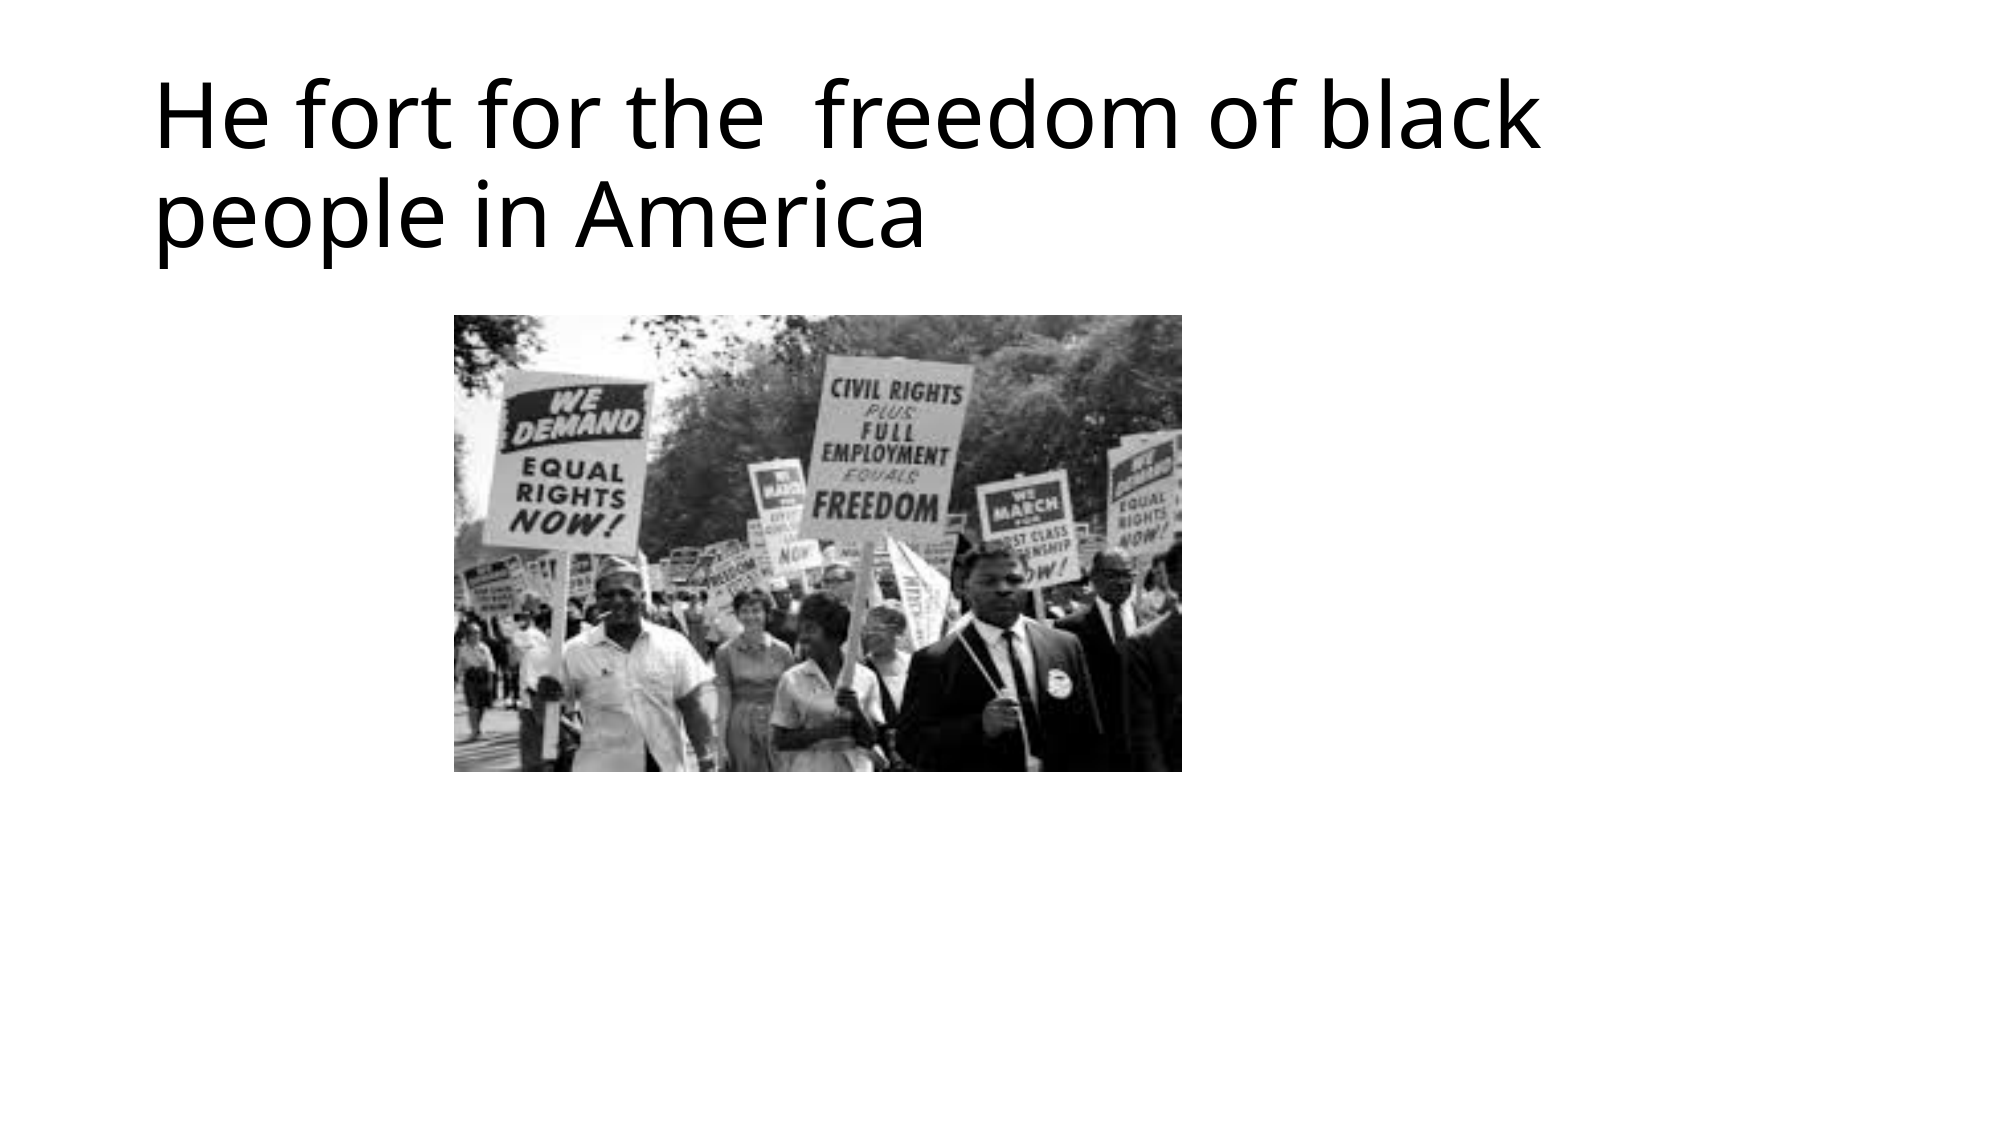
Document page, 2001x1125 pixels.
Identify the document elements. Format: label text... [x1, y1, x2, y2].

picture [454, 316, 1182, 772]
title He fort for the freedom of black people in America [137, 59, 1863, 278]
